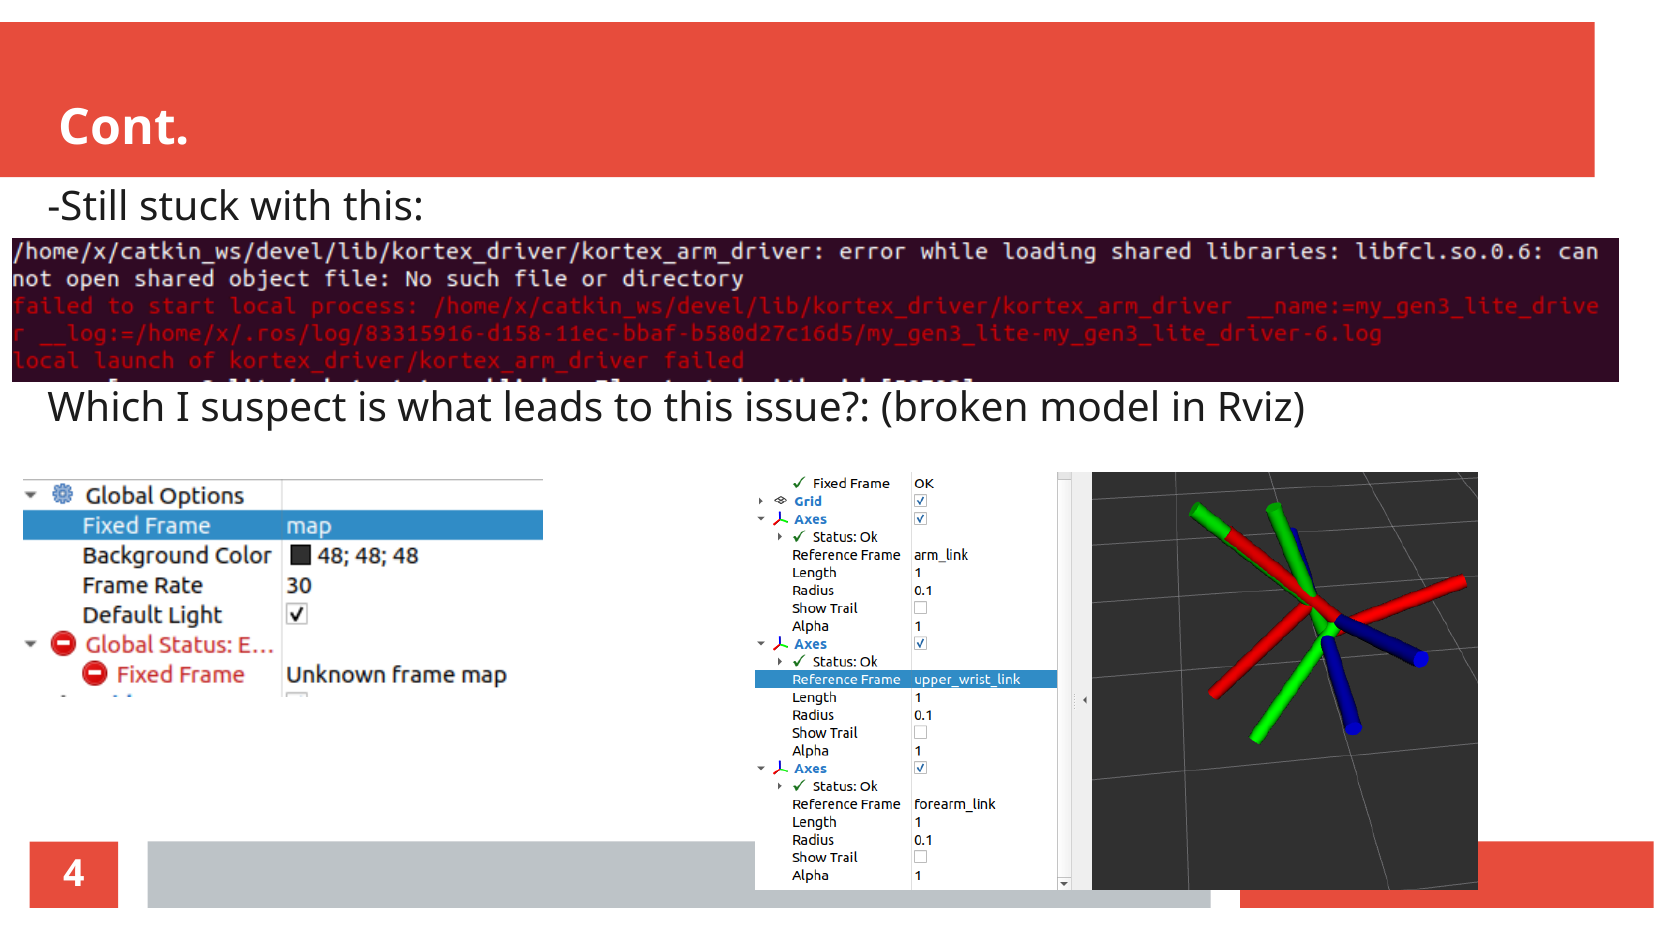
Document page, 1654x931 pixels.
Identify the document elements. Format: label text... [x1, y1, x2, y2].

picture [12, 238, 1619, 382]
picture [755, 472, 1478, 890]
list -Still stuck with this: Which I suspect is what leads to this issue?: (broken model in Rviz) [47, 180, 1554, 238]
title Cont. [59, 44, 1595, 156]
picture [23, 479, 543, 697]
text_box [29, 841, 119, 908]
list -Still stuck with this: Which I suspect is what leads to this issue?: (broken model in Rviz) [47, 382, 1554, 756]
